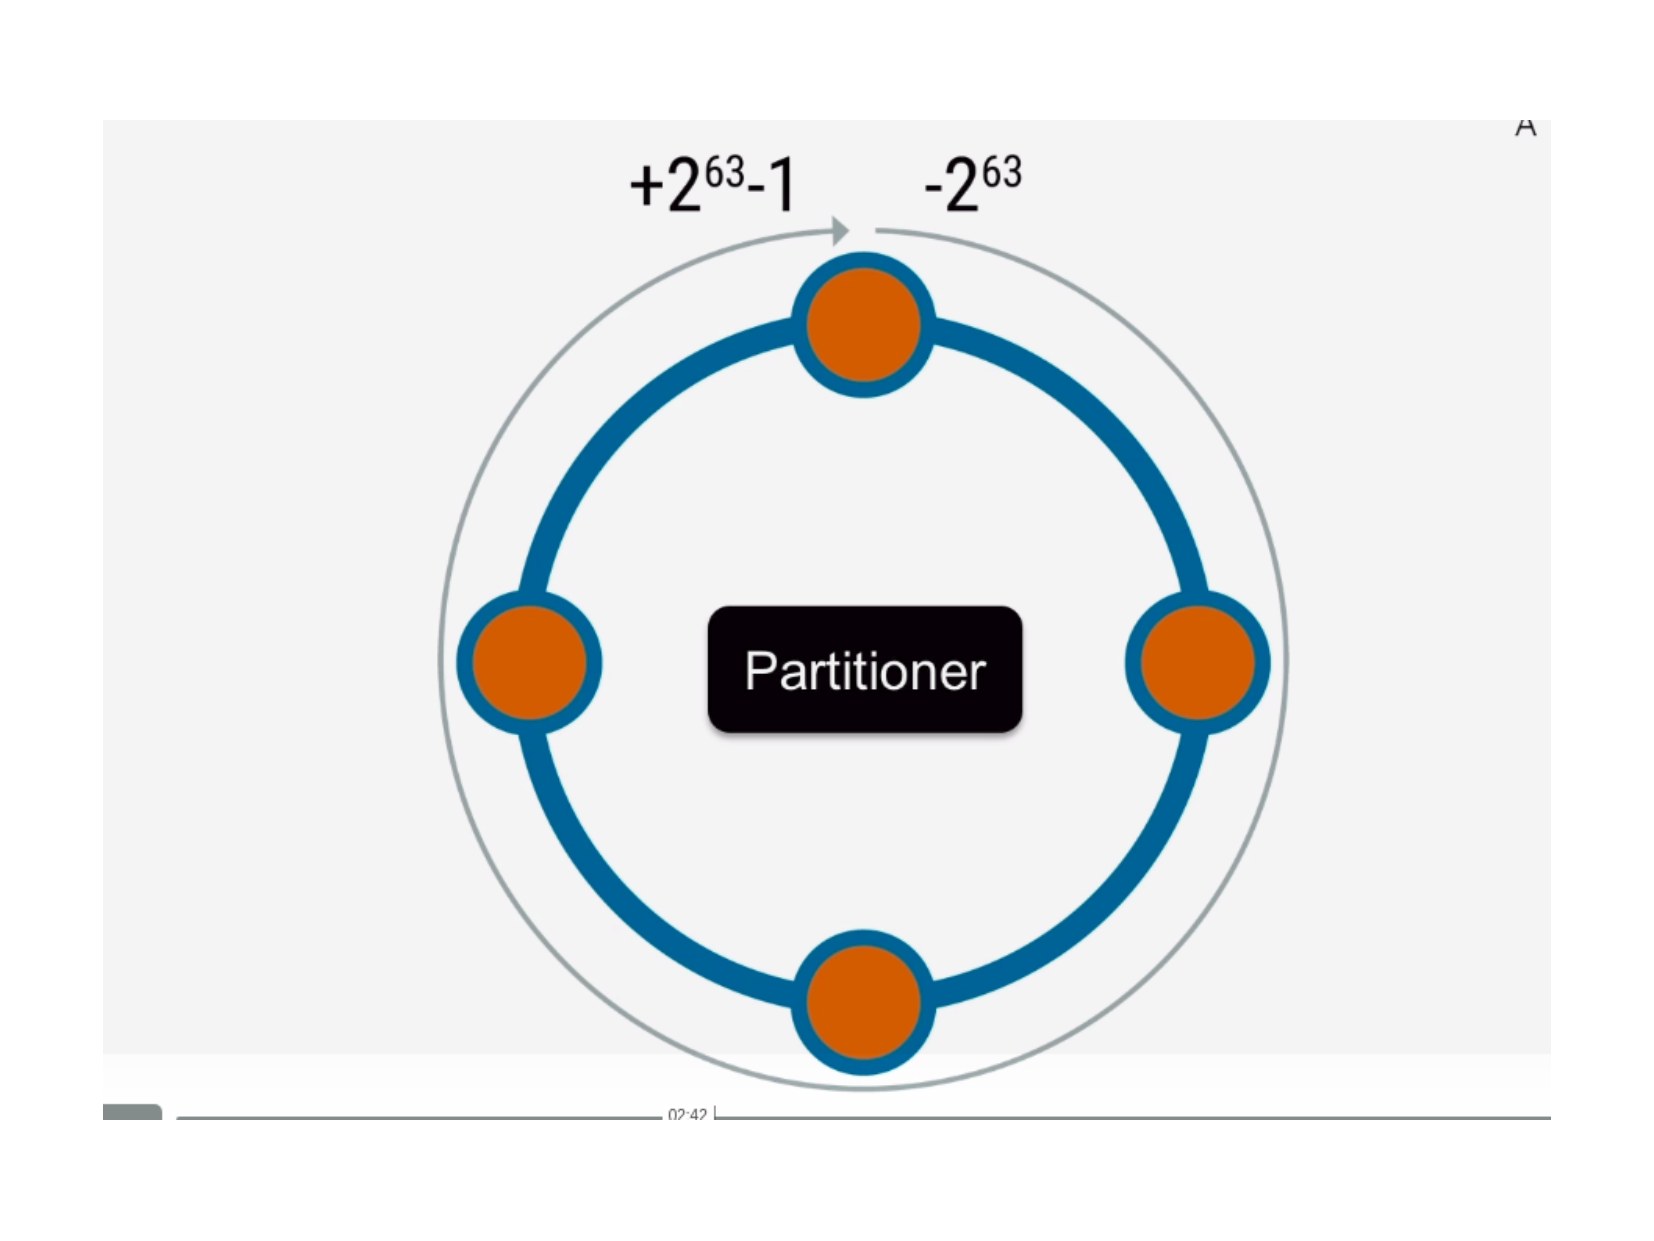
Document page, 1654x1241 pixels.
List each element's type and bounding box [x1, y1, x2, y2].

picture [103, 120, 1551, 1120]
